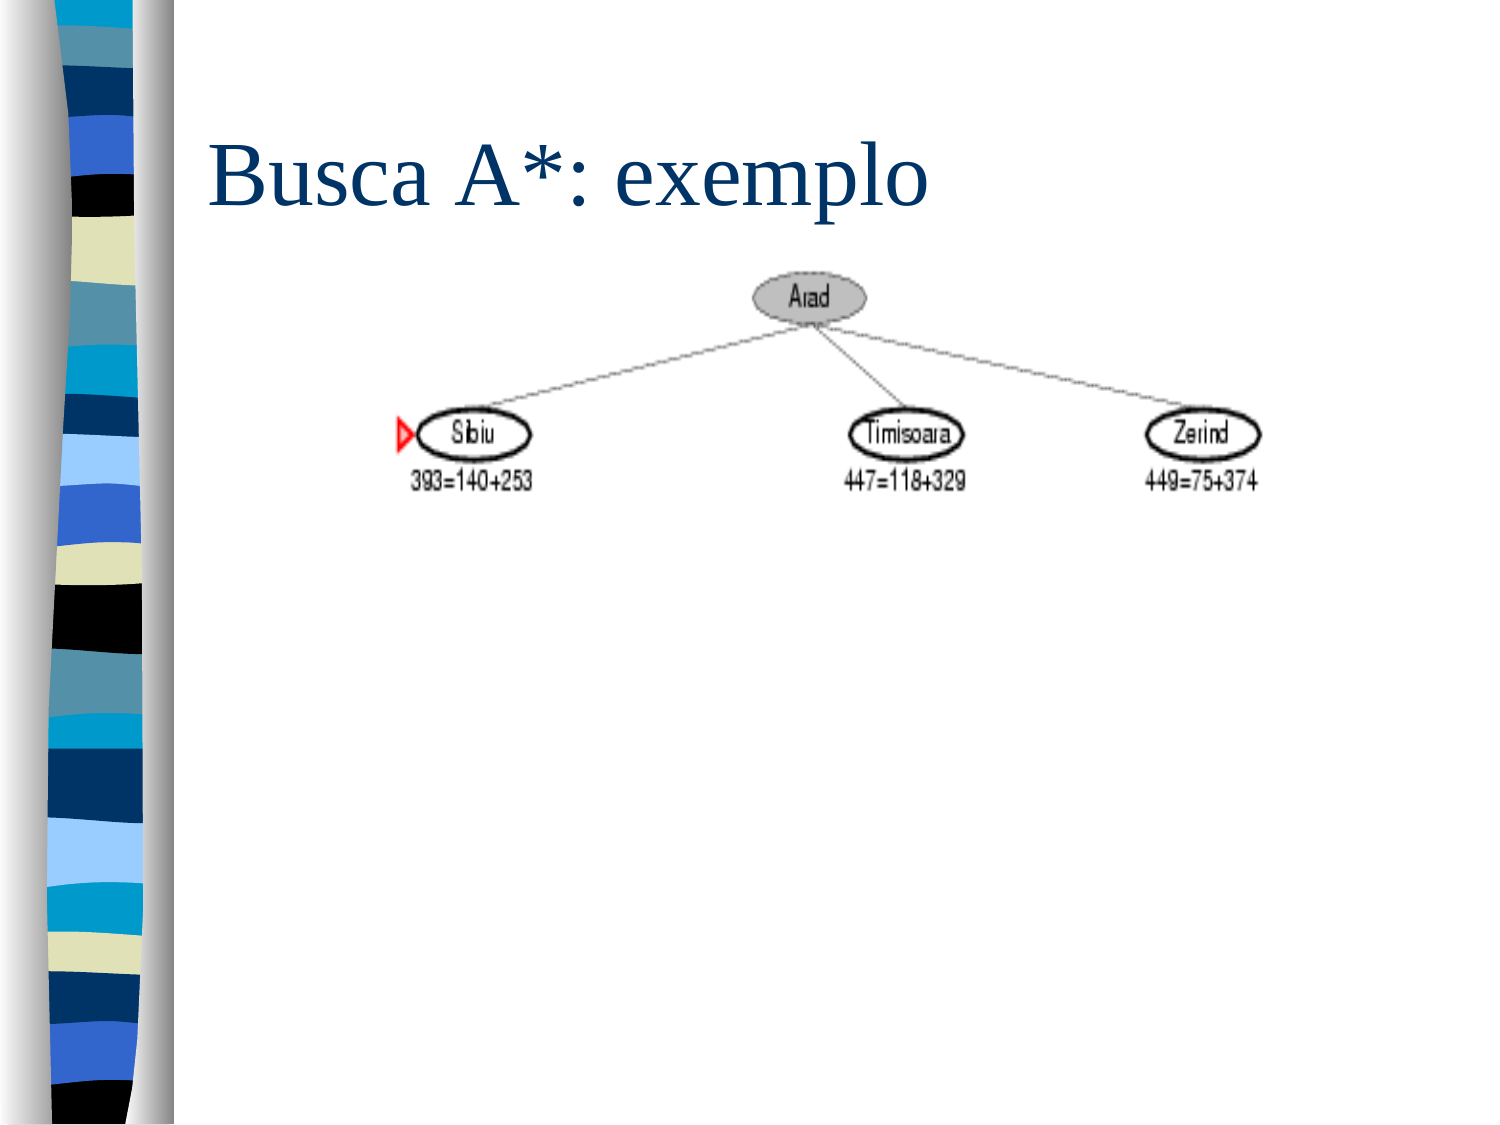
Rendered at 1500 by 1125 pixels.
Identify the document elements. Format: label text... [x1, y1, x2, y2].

title Busca A*: exemplo [192, 74, 1468, 263]
picture [187, 249, 1276, 938]
